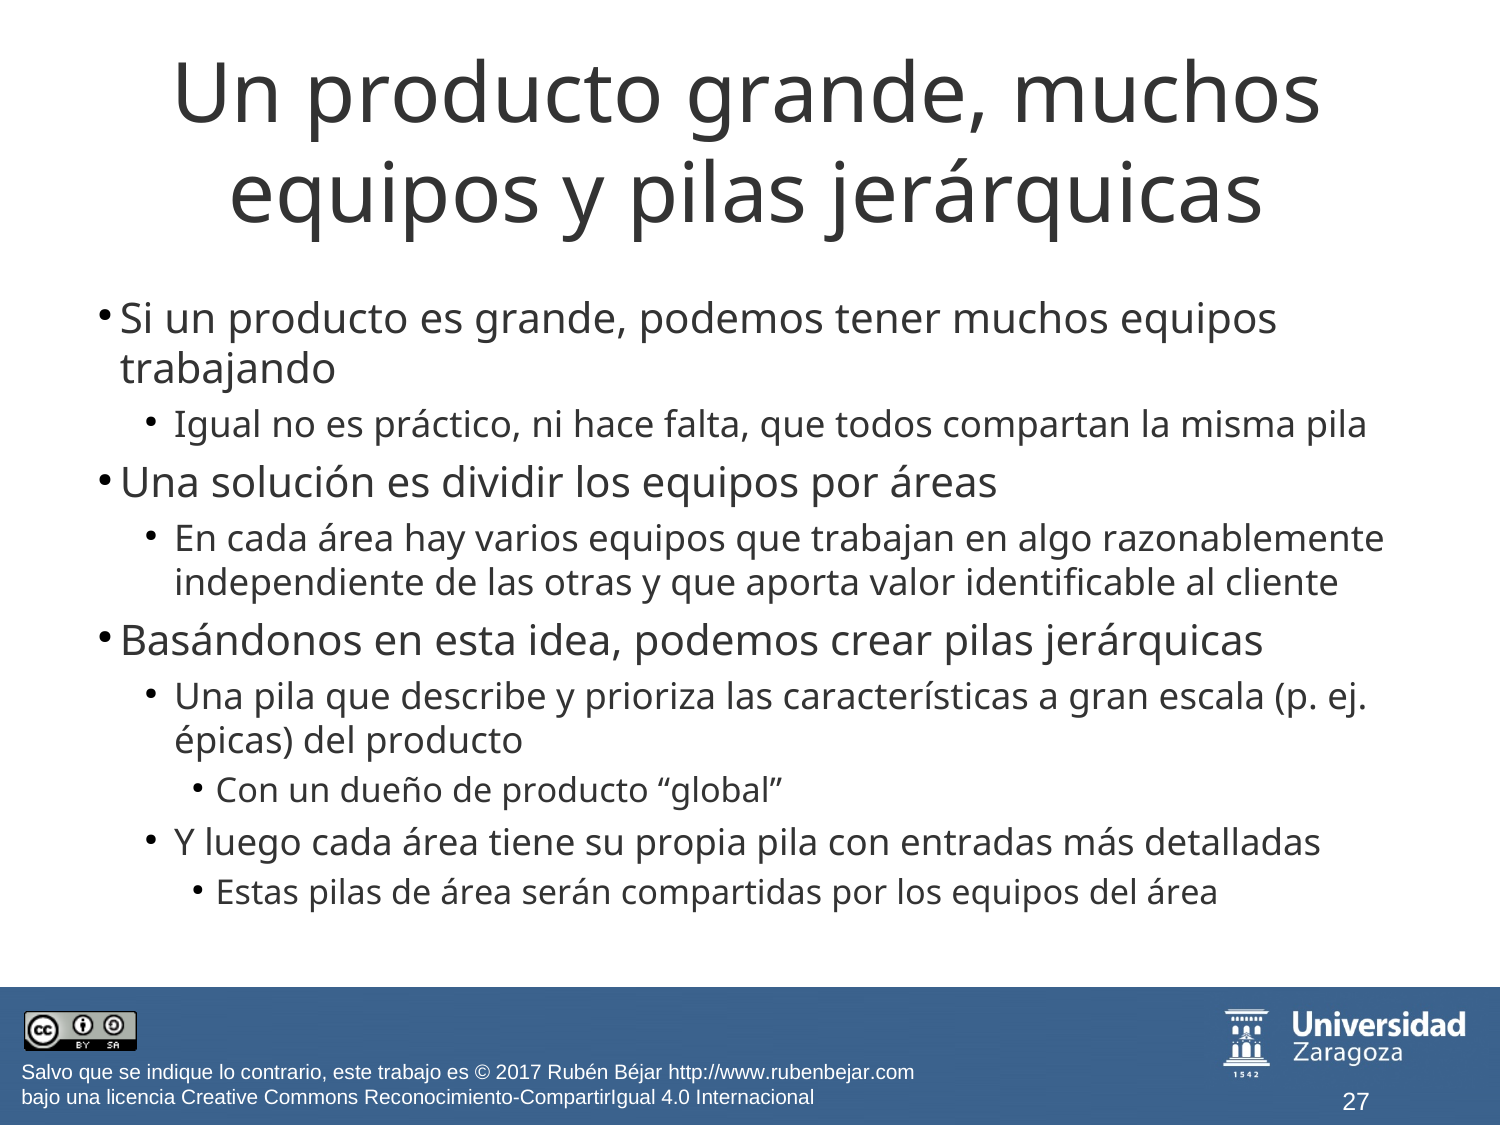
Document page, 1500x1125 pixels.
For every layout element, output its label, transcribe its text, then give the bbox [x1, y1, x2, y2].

title Un producto grande, muchos equipos y pilas jerárquicas [74, 21, 1420, 257]
list Si un producto es grande, podemos tener muchos equipos trabajando Igual no es práctico, ni hace falta, que todos compartan la misma pila Una solución es dividir los equipos por áreas En cada área hay varios equipos que trabajan en algo razonablemente independiente de las otras y que aporta valor identificable al cliente Basándonos en esta idea, podemos crear pilas jerárquicas Una pila que describe y prioriza las características a gran escala (p. ej. épicas) del producto Con un dueño de producto “global” Y luego cada área tiene su propia pila con entradas más detalladas Estas pilas de área serán compartidas por los equipos del área [82, 283, 1418, 957]
picture [0, 987, 1500, 1125]
